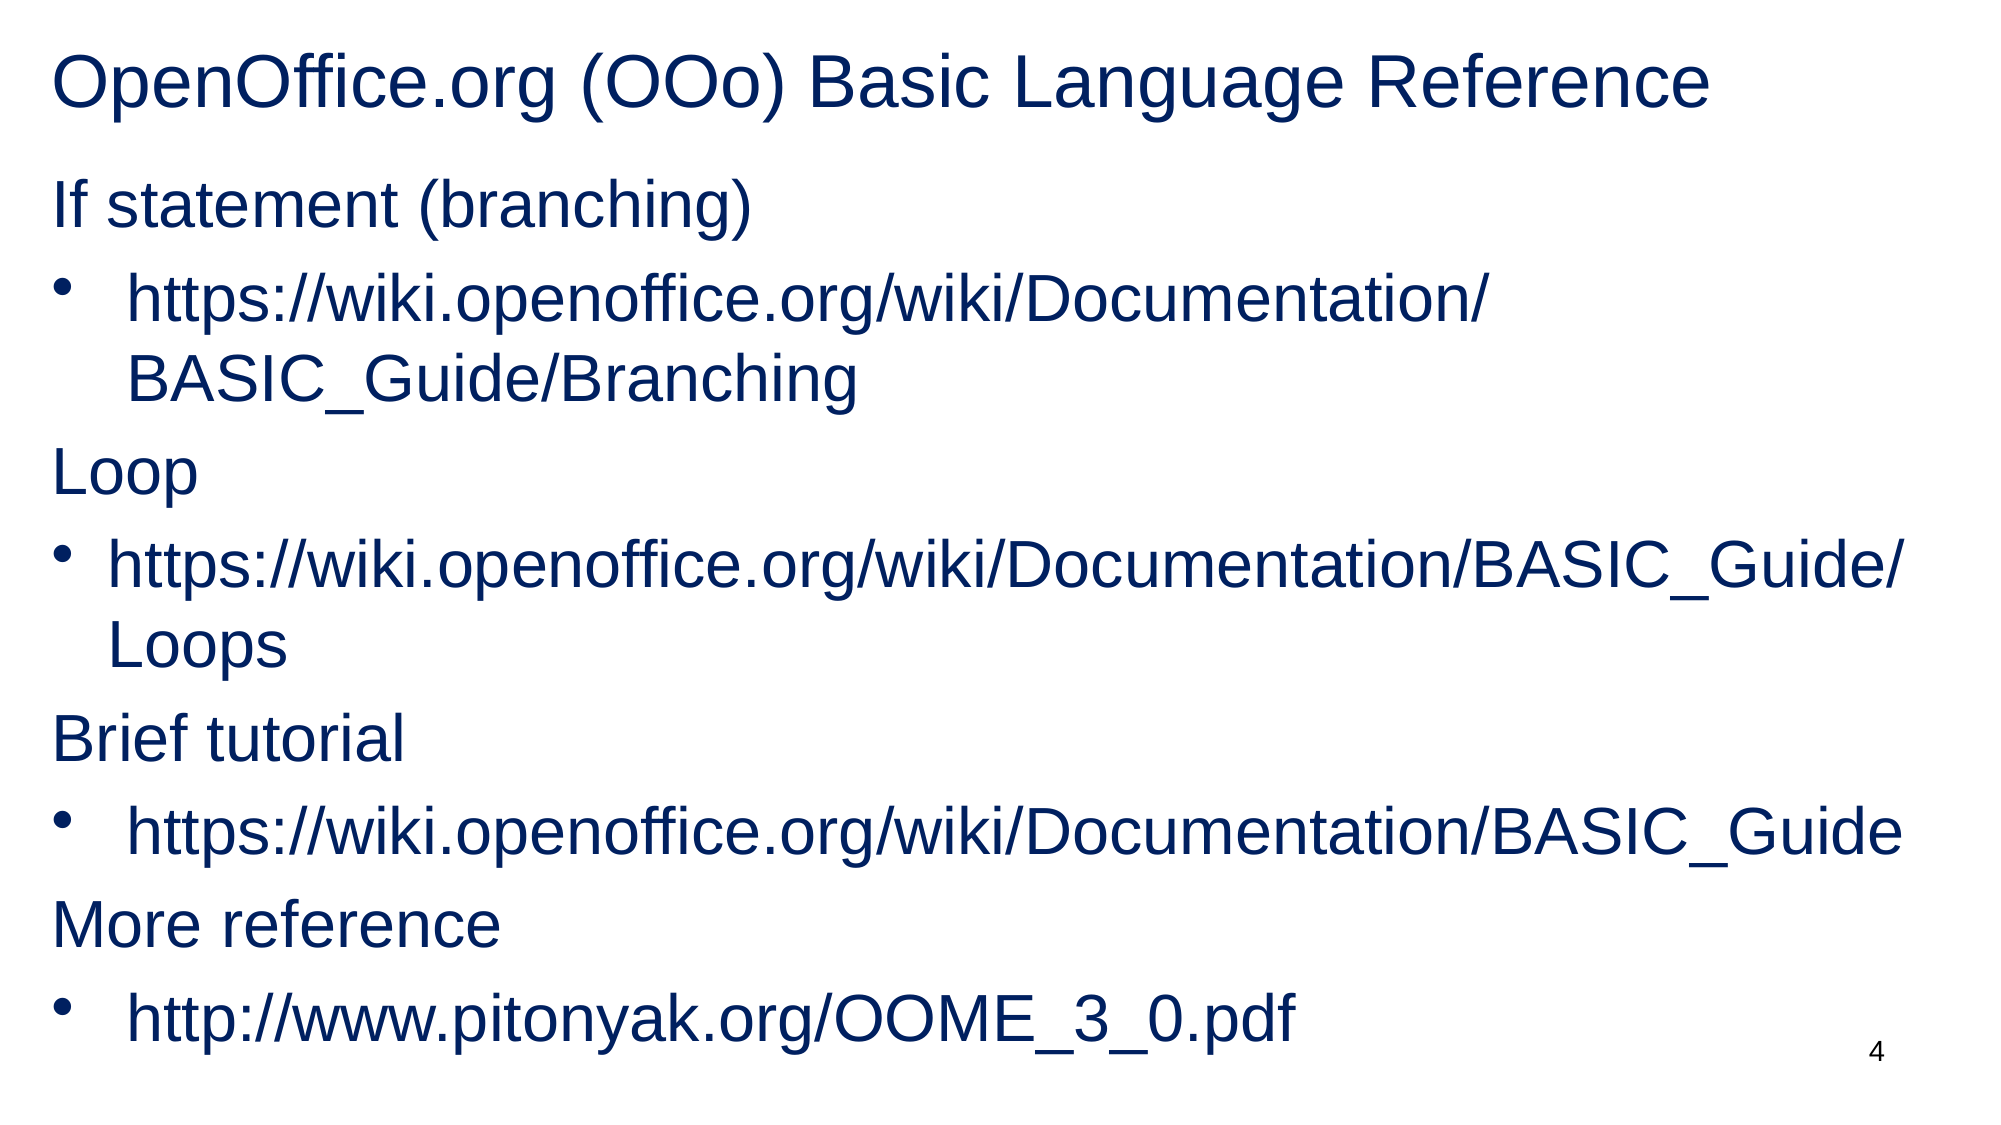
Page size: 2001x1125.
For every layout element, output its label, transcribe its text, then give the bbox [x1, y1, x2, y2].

slide_number <number> [1433, 1024, 1900, 1103]
title OpenOffice.org (OOo) Basic Language Reference [36, 28, 1968, 126]
list If statement (branching) https://wiki.openoffice.org/wiki/Documentation/BASIC_Guide/Branching Loop https://wiki.openoffice.org/wiki/Documentation/BASIC_Guide/Loops Brief tutorial https://wiki.openoffice.org/wiki/Documentation/BASIC_Guide More reference http://www.pitonyak.org/OOME_3_0.pdf [36, 153, 1970, 1005]
